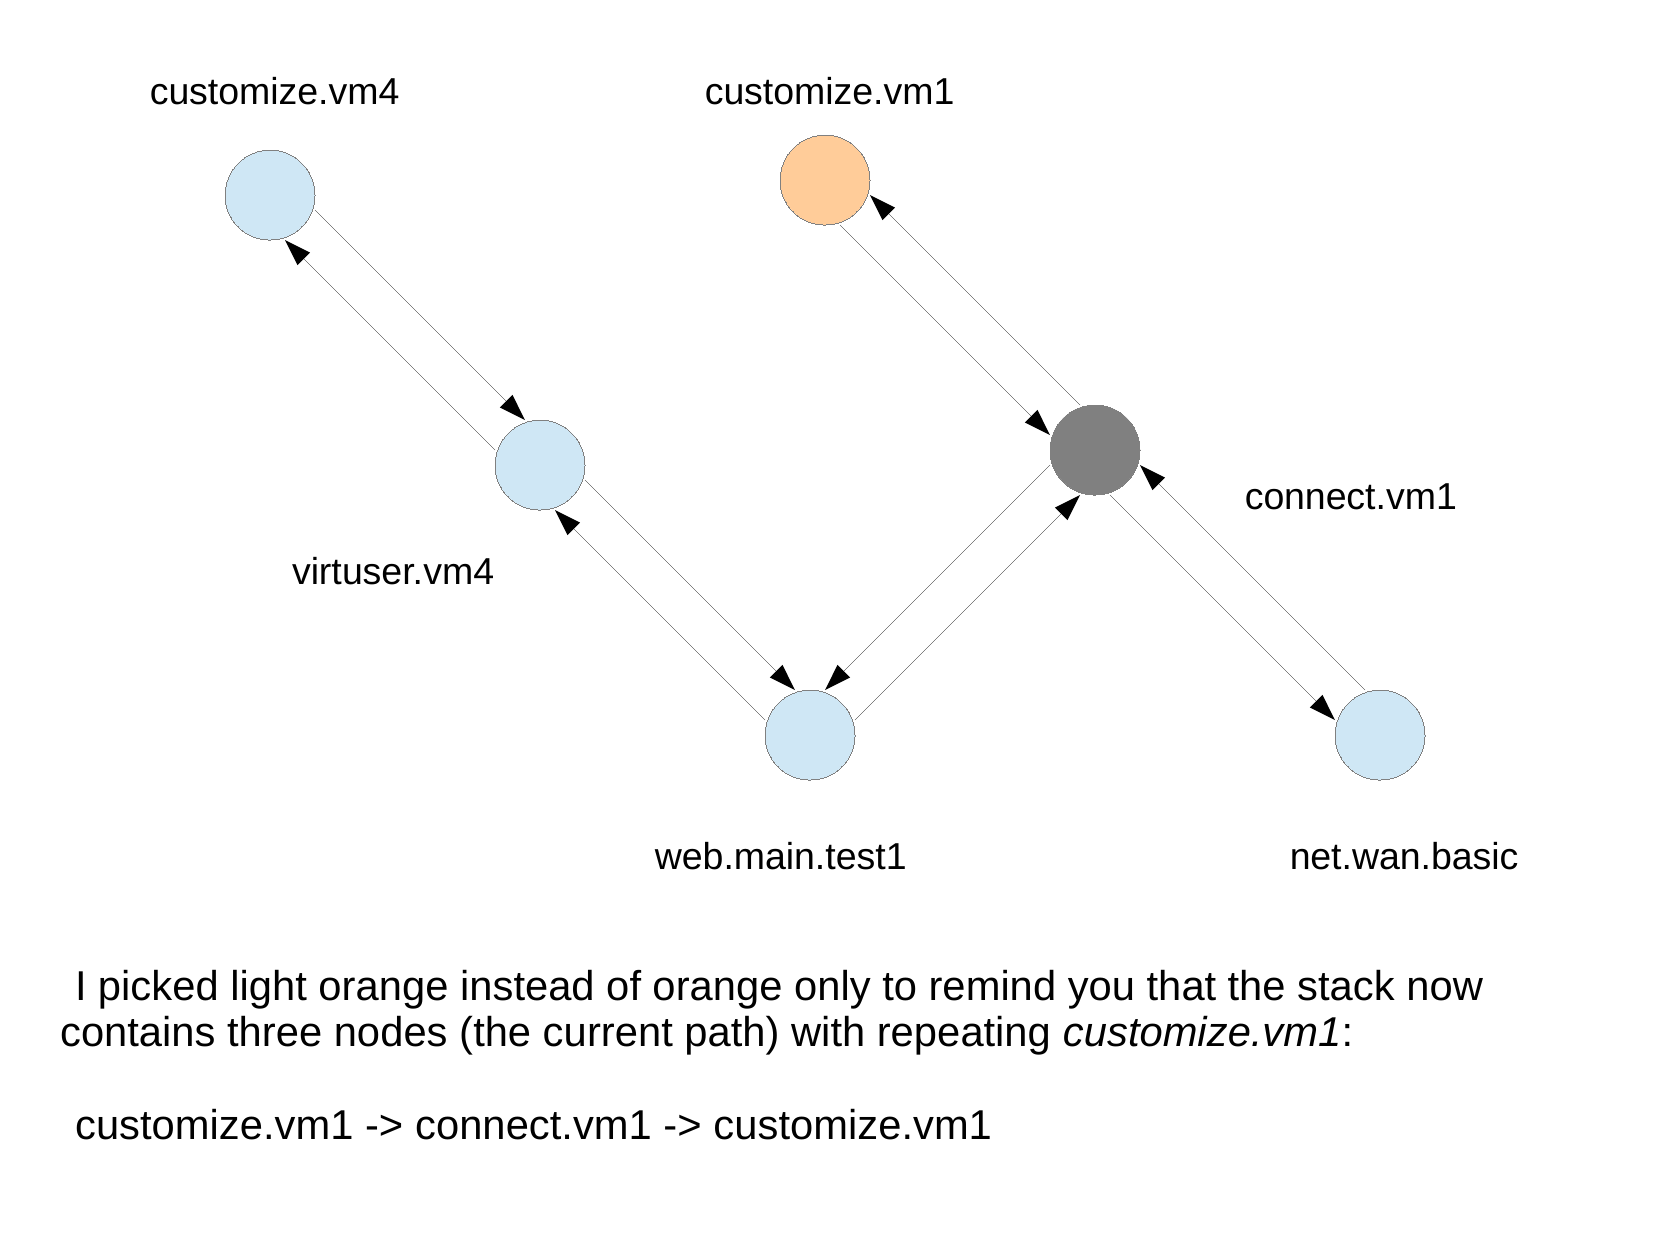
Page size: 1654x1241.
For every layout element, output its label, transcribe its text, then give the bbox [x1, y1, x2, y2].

text_box [495, 420, 586, 511]
text_box [765, 690, 856, 781]
text_box customize.vm4 [135, 63, 456, 121]
text_box I picked light orange instead of orange only to remind you that the stack now contains three nodes (the current path) with repeating customize.vm1: customize.vm1 -> connect.vm1 -> customize.vm1 [60, 940, 1591, 1171]
text_box [225, 150, 316, 241]
text_box virtuser.vm4 [277, 543, 541, 601]
text_box [1335, 690, 1426, 781]
text_box net.wan.basic [1275, 828, 1580, 886]
text_box [1050, 405, 1141, 496]
text_box web.main.test1 [640, 828, 958, 886]
text_box [780, 135, 871, 226]
text_box customize.vm1 [690, 63, 1011, 121]
text_box connect.vm1 [1230, 468, 1545, 526]
